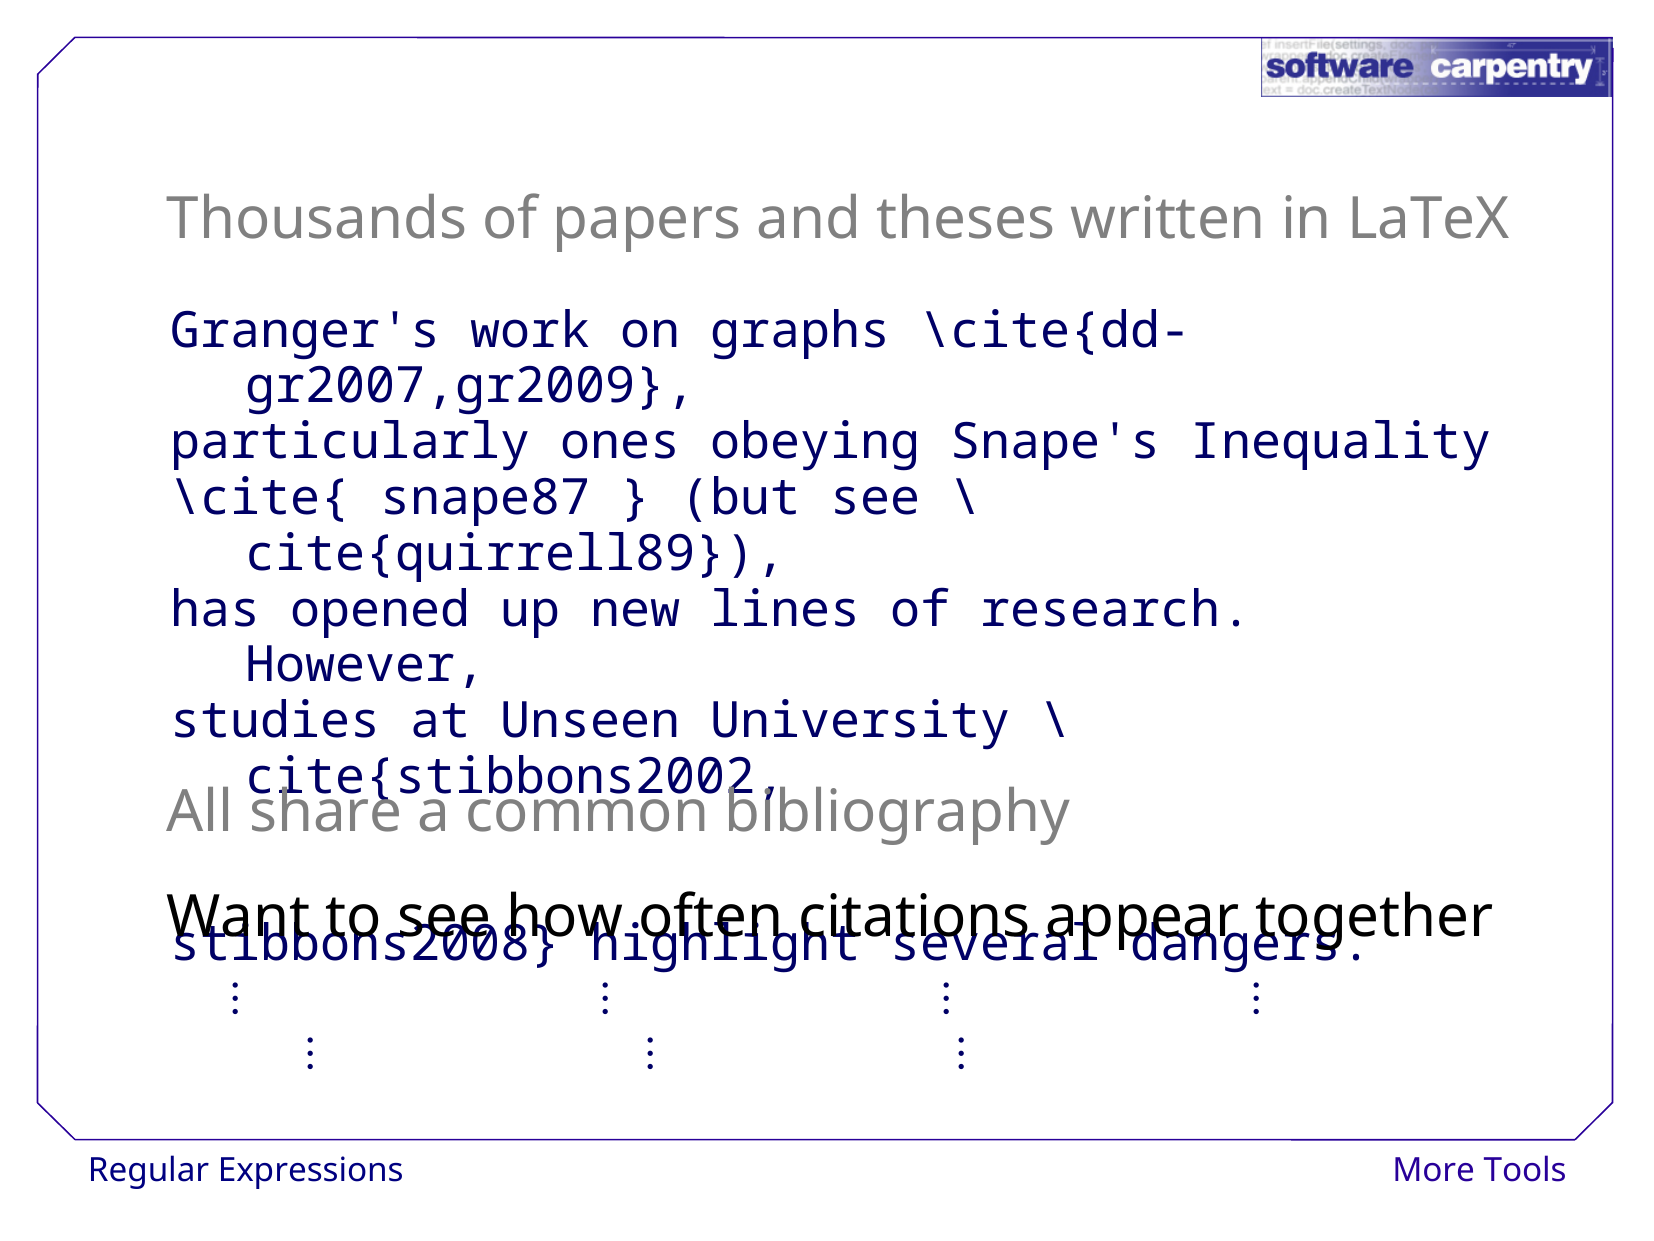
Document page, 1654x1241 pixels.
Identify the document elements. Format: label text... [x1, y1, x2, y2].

picture [1261, 39, 1613, 97]
text_box Granger's work on graphs \cite{dd-gr2007,gr2009}, particularly ones obeying Snape's Inequality \cite{ snape87 } (but see \cite{quirrell89}), has opened up new lines of research. However, studies at Unseen University \cite{stibbons2002, stibbons2008} highlight several dangers. ⋮ ⋮ ⋮ ⋮ ⋮ ⋮ ⋮ [155, 294, 1535, 1091]
text_box All share a common bibliography Want to see how often citations appear together [151, 730, 1530, 956]
text_box Thousands of papers and theses written in LaTeX [151, 138, 1530, 259]
